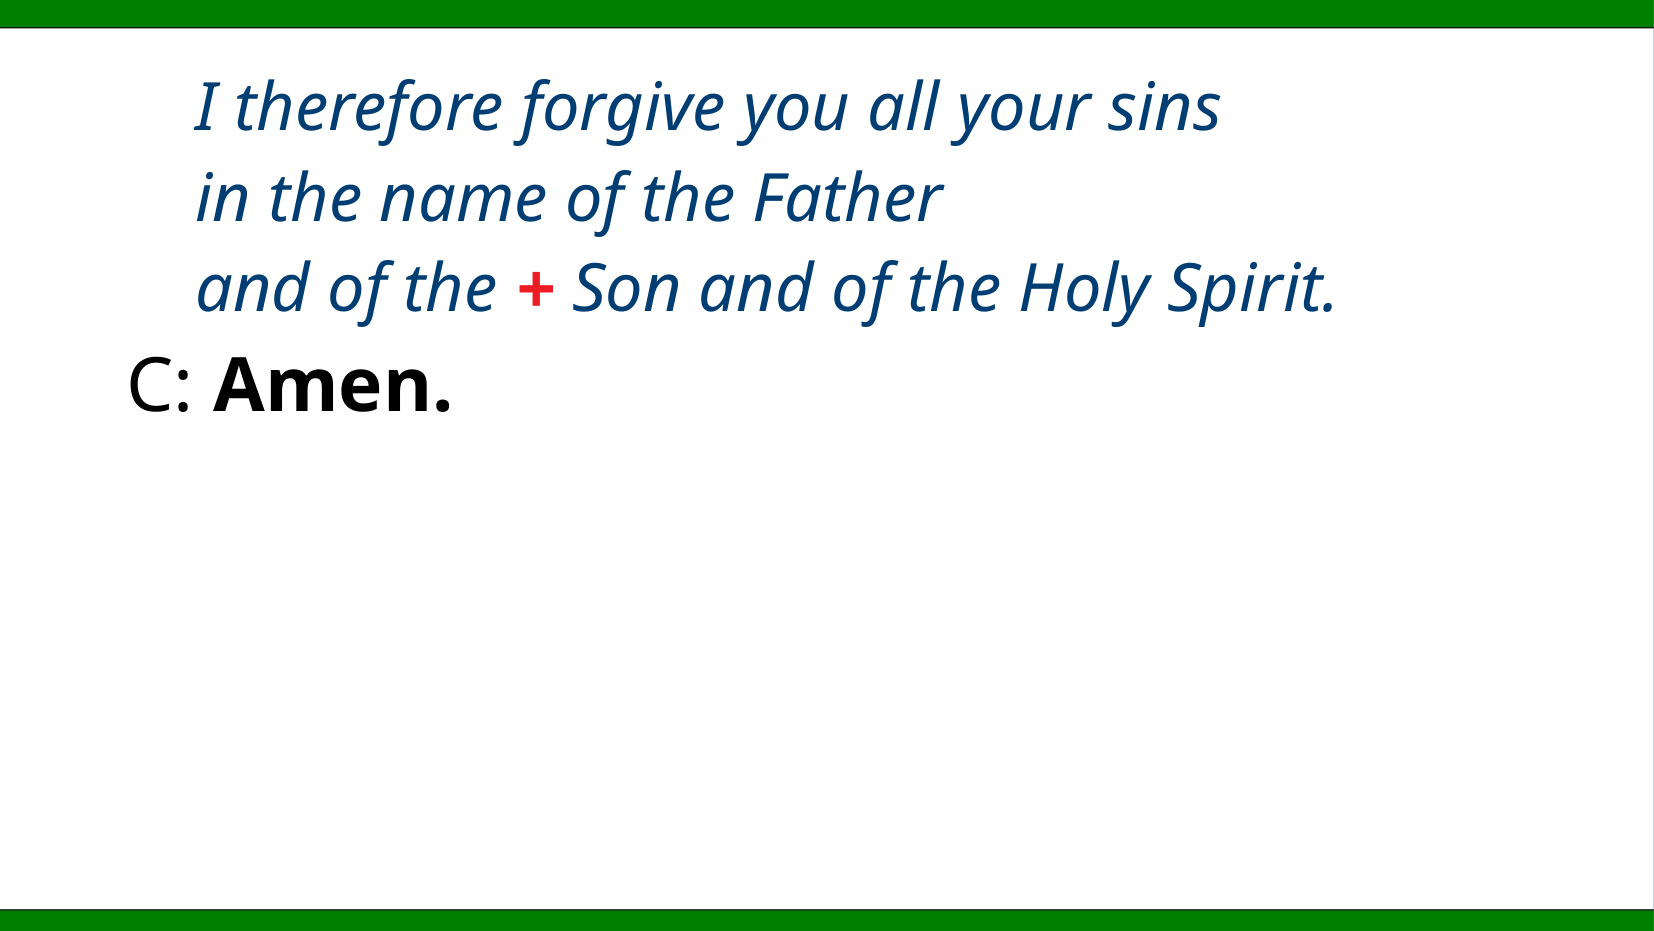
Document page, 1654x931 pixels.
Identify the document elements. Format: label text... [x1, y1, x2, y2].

text_box I therefore forgive you all your sins in the name of the Father and of the + Son and of the Holy Spirit. C: Amen. [111, 51, 1537, 436]
picture [0, 0, 1654, 931]
